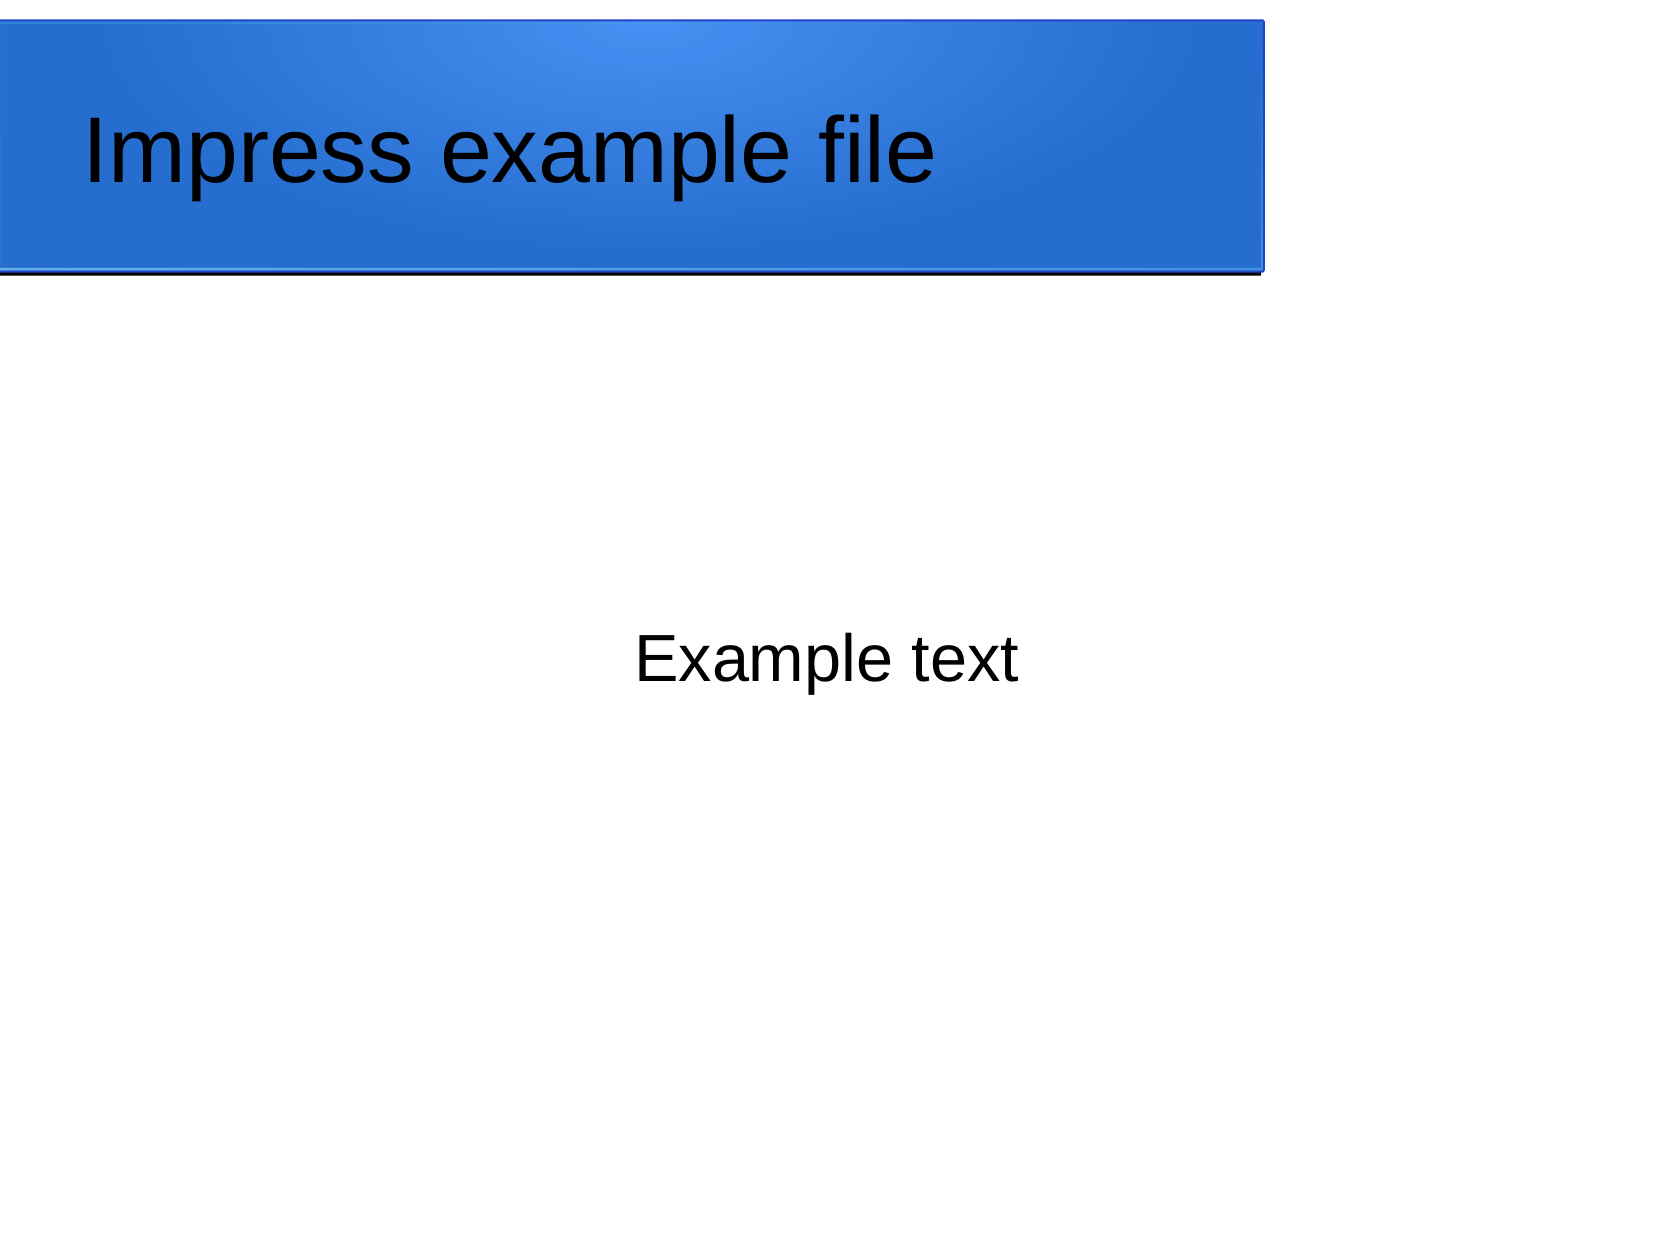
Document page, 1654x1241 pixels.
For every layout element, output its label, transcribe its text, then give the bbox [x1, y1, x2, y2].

subtitle Example text [82, 299, 1571, 1019]
title Impress example file [82, 47, 1235, 252]
